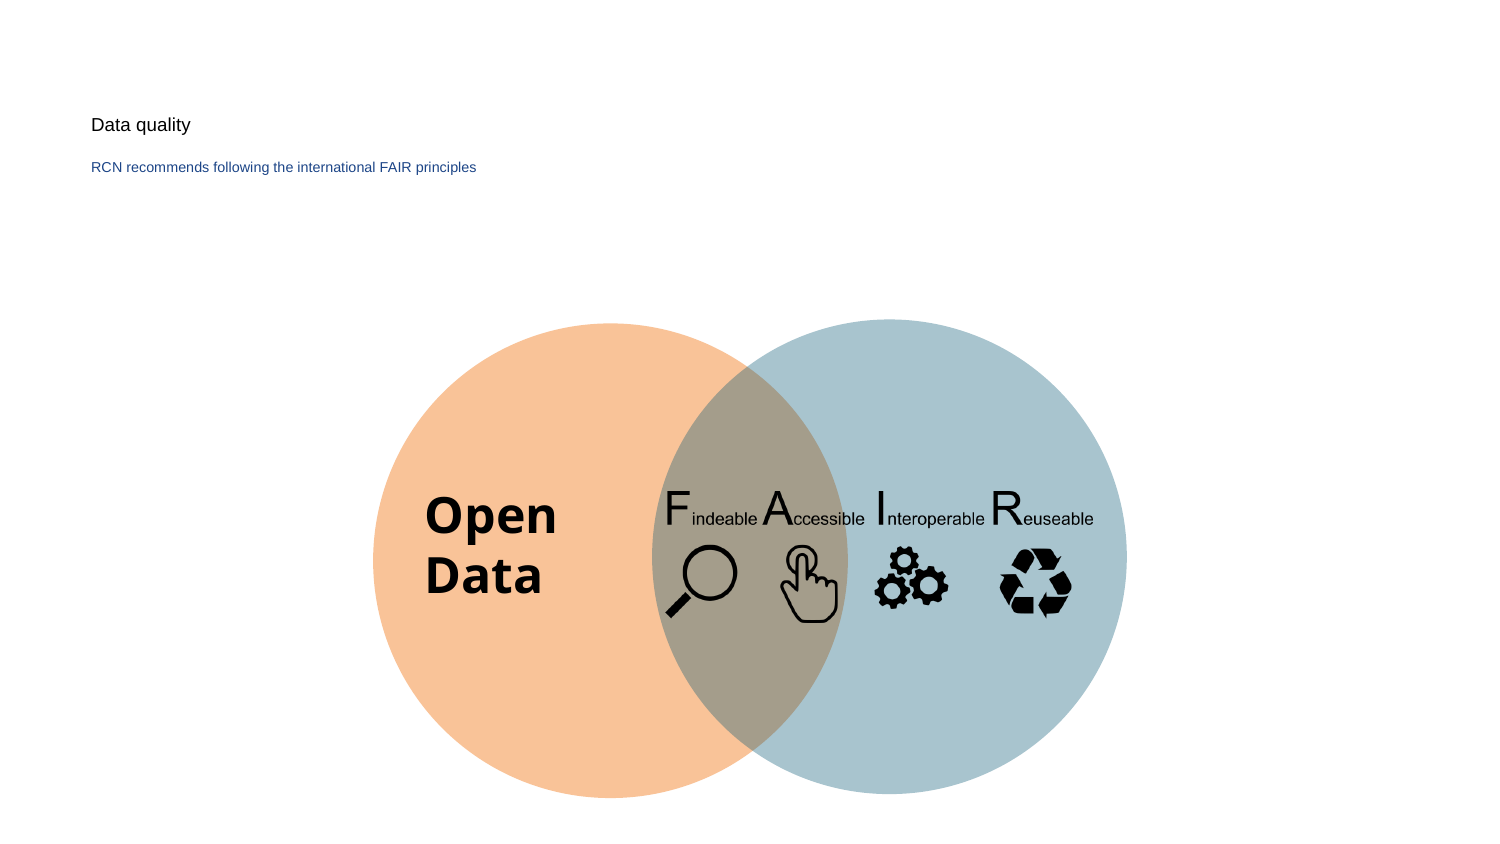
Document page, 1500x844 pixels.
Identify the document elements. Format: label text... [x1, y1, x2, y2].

title Data quality RCN recommends following the international FAIR principles [76, 98, 1474, 192]
text_box [373, 319, 1127, 799]
picture [665, 491, 1093, 623]
text_box Open Data [413, 472, 605, 642]
